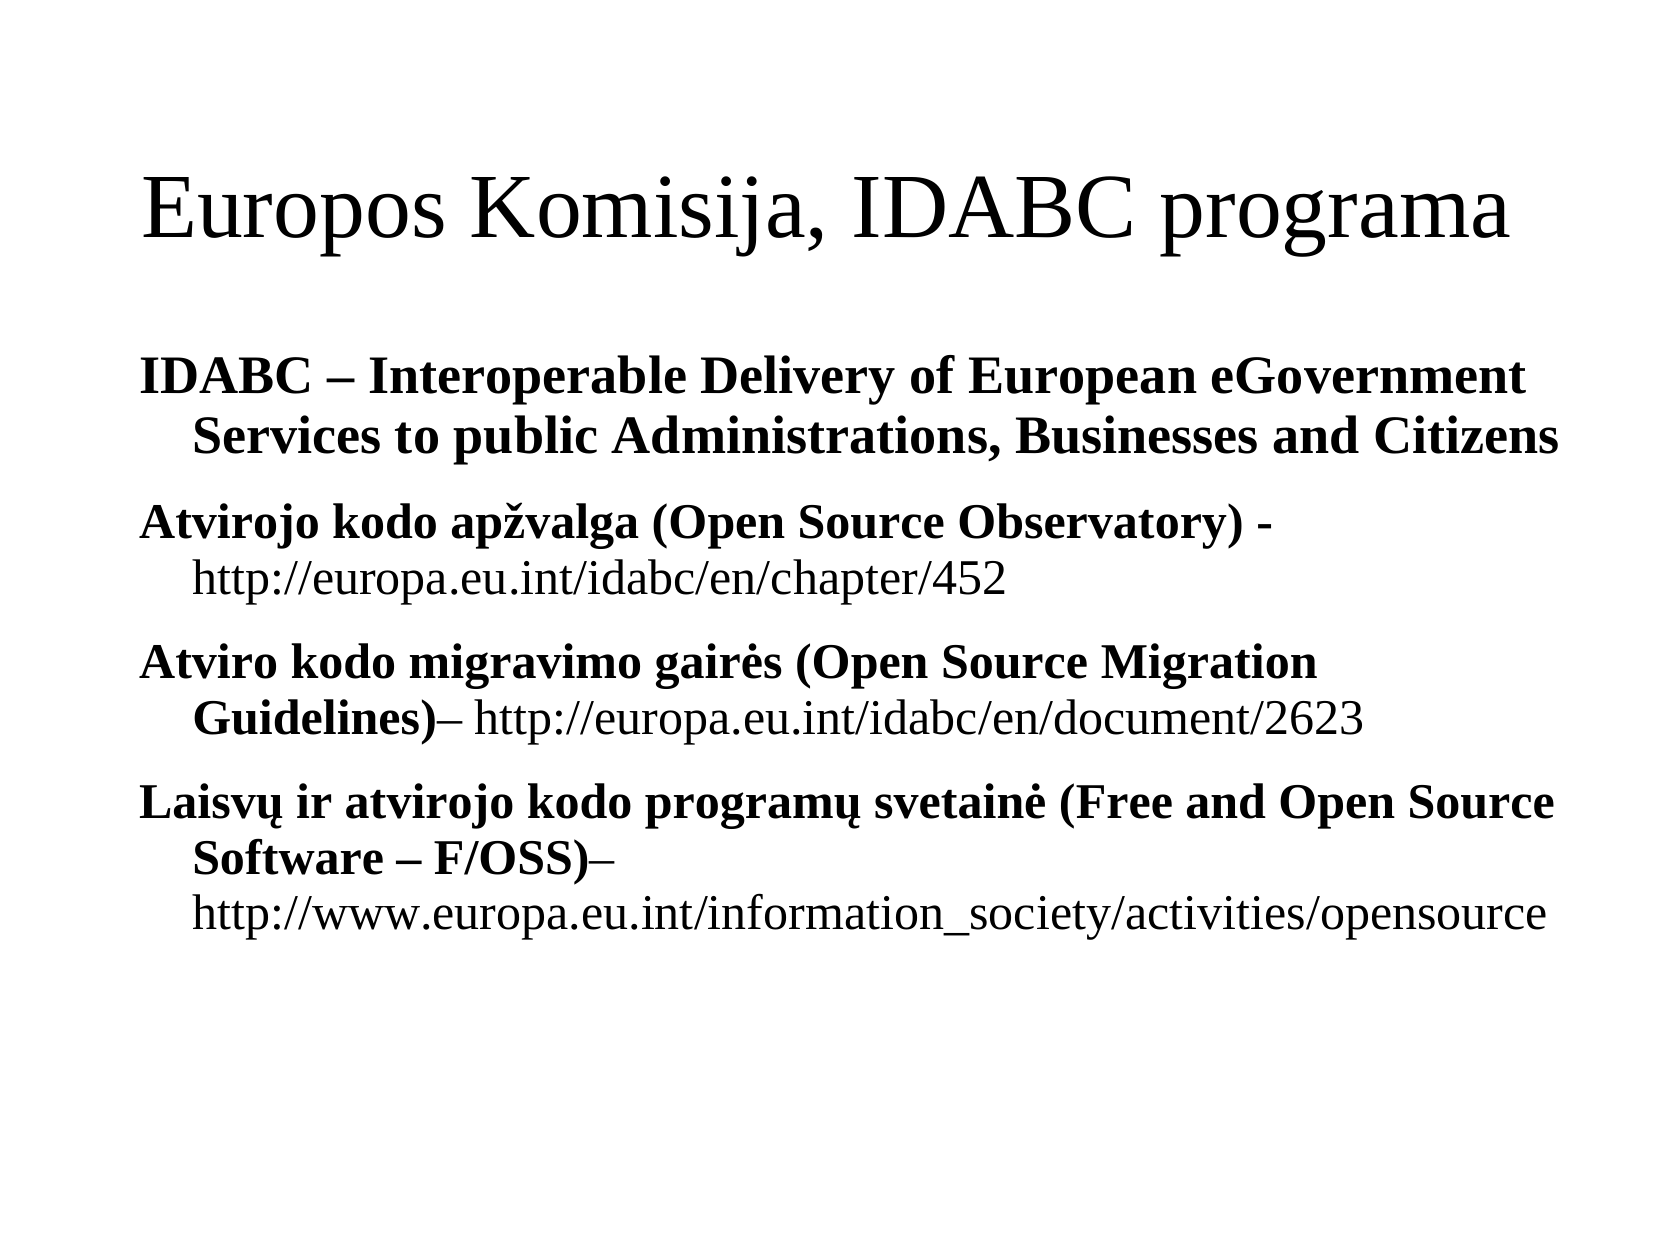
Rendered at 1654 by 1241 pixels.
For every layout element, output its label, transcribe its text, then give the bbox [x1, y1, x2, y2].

list IDABC – Interoperable Delivery of European eGovernment Services to public Administrations, Businesses and Citizens Atvirojo kodo apžvalga (Open Source Observatory) - http://europa.eu.int/idabc/en/chapter/452 Atviro kodo migravimo gairės (Open Source Migration Guidelines)– http://europa.eu.int/idabc/en/document/2623 Laisvų ir atvirojo kodo programų svetainė (Free and Open Source Software – F/OSS)– http://www.europa.eu.int/information_society/activities/opensource [121, 344, 1582, 1149]
title Europos Komisija, IDABC programa [121, 102, 1534, 310]
